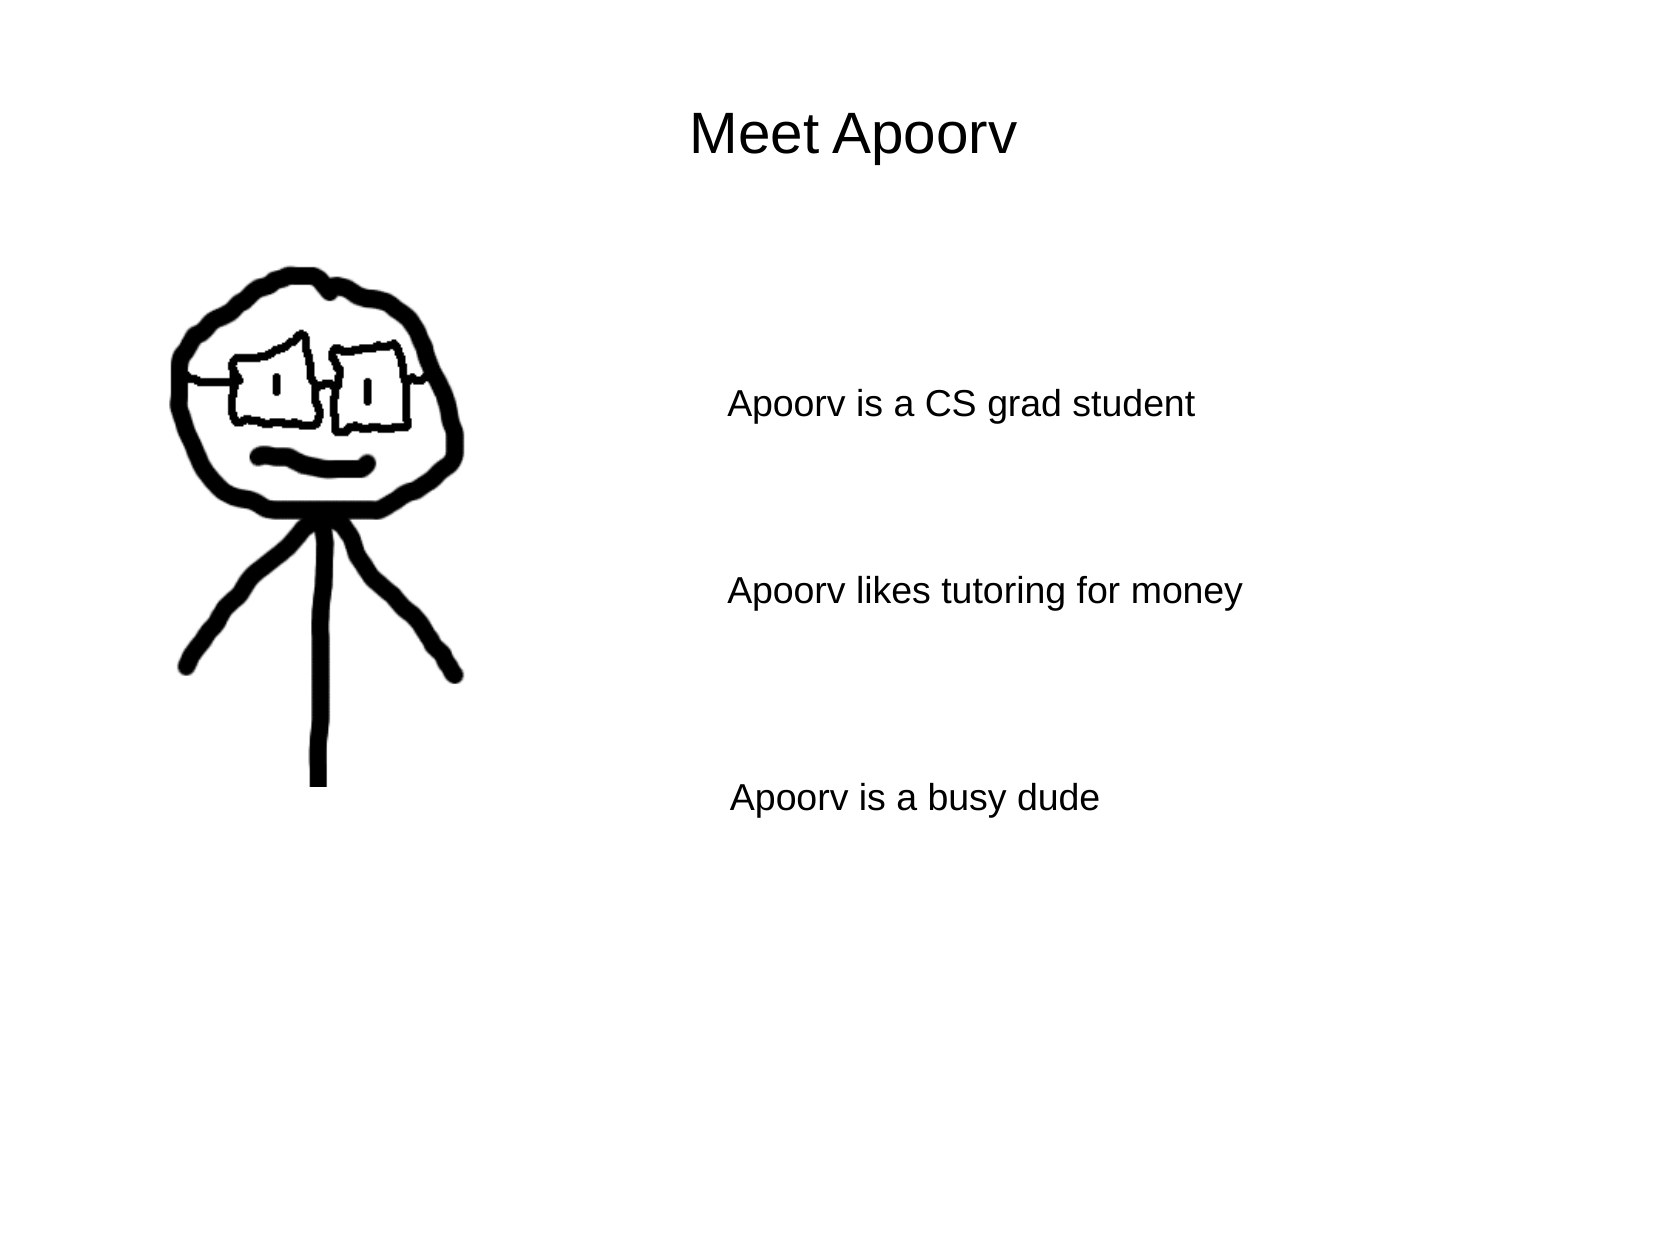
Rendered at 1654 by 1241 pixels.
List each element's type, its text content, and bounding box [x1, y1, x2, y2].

text_box Apoorv is a CS grad student [712, 375, 1212, 432]
text_box Meet Apoorv [675, 93, 1032, 174]
text_box Apoorv likes tutoring for money [712, 562, 1260, 620]
text_box Apoorv is a busy dude [715, 769, 1116, 827]
picture [37, 224, 577, 787]
